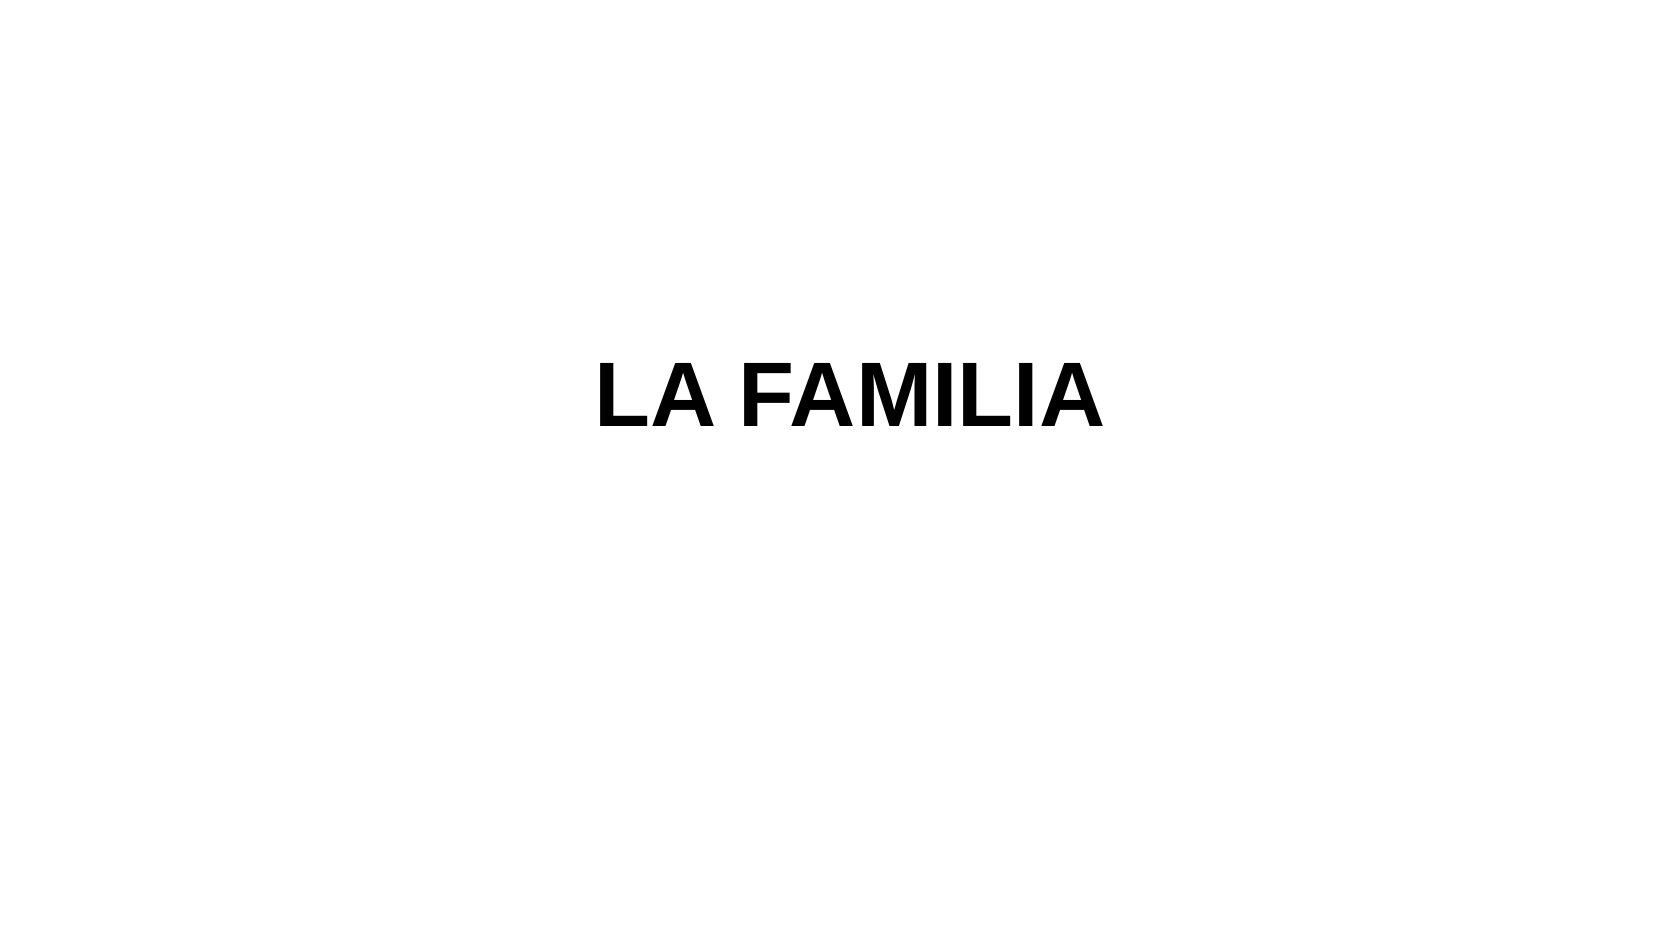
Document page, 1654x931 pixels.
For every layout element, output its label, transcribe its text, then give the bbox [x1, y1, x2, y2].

title LA FAMILIA [106, 317, 1595, 473]
